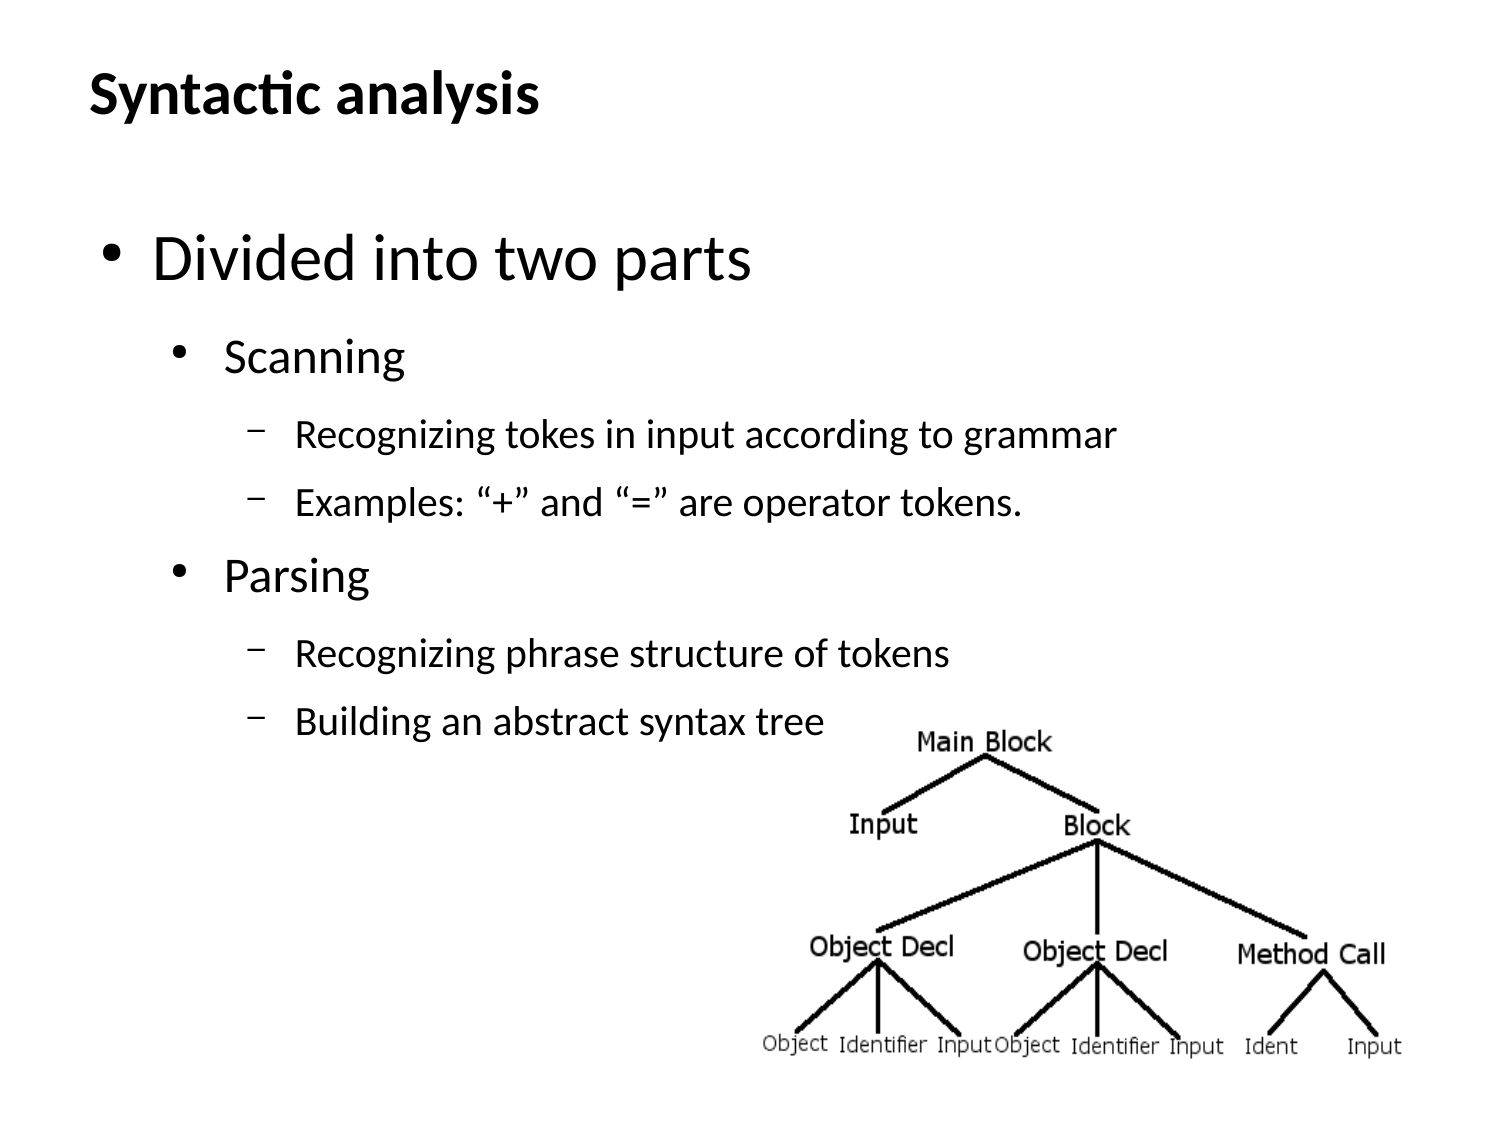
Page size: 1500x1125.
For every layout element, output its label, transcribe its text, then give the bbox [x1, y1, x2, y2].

picture [738, 699, 1447, 1093]
title Syntactic analysis [75, 45, 1425, 233]
list Divided into two parts Scanning Recognizing tokes in input according to grammar Examples: “+” and “=” are operator tokens. Parsing Recognizing phrase structure of tokens Building an abstract syntax tree [67, 206, 1418, 950]
